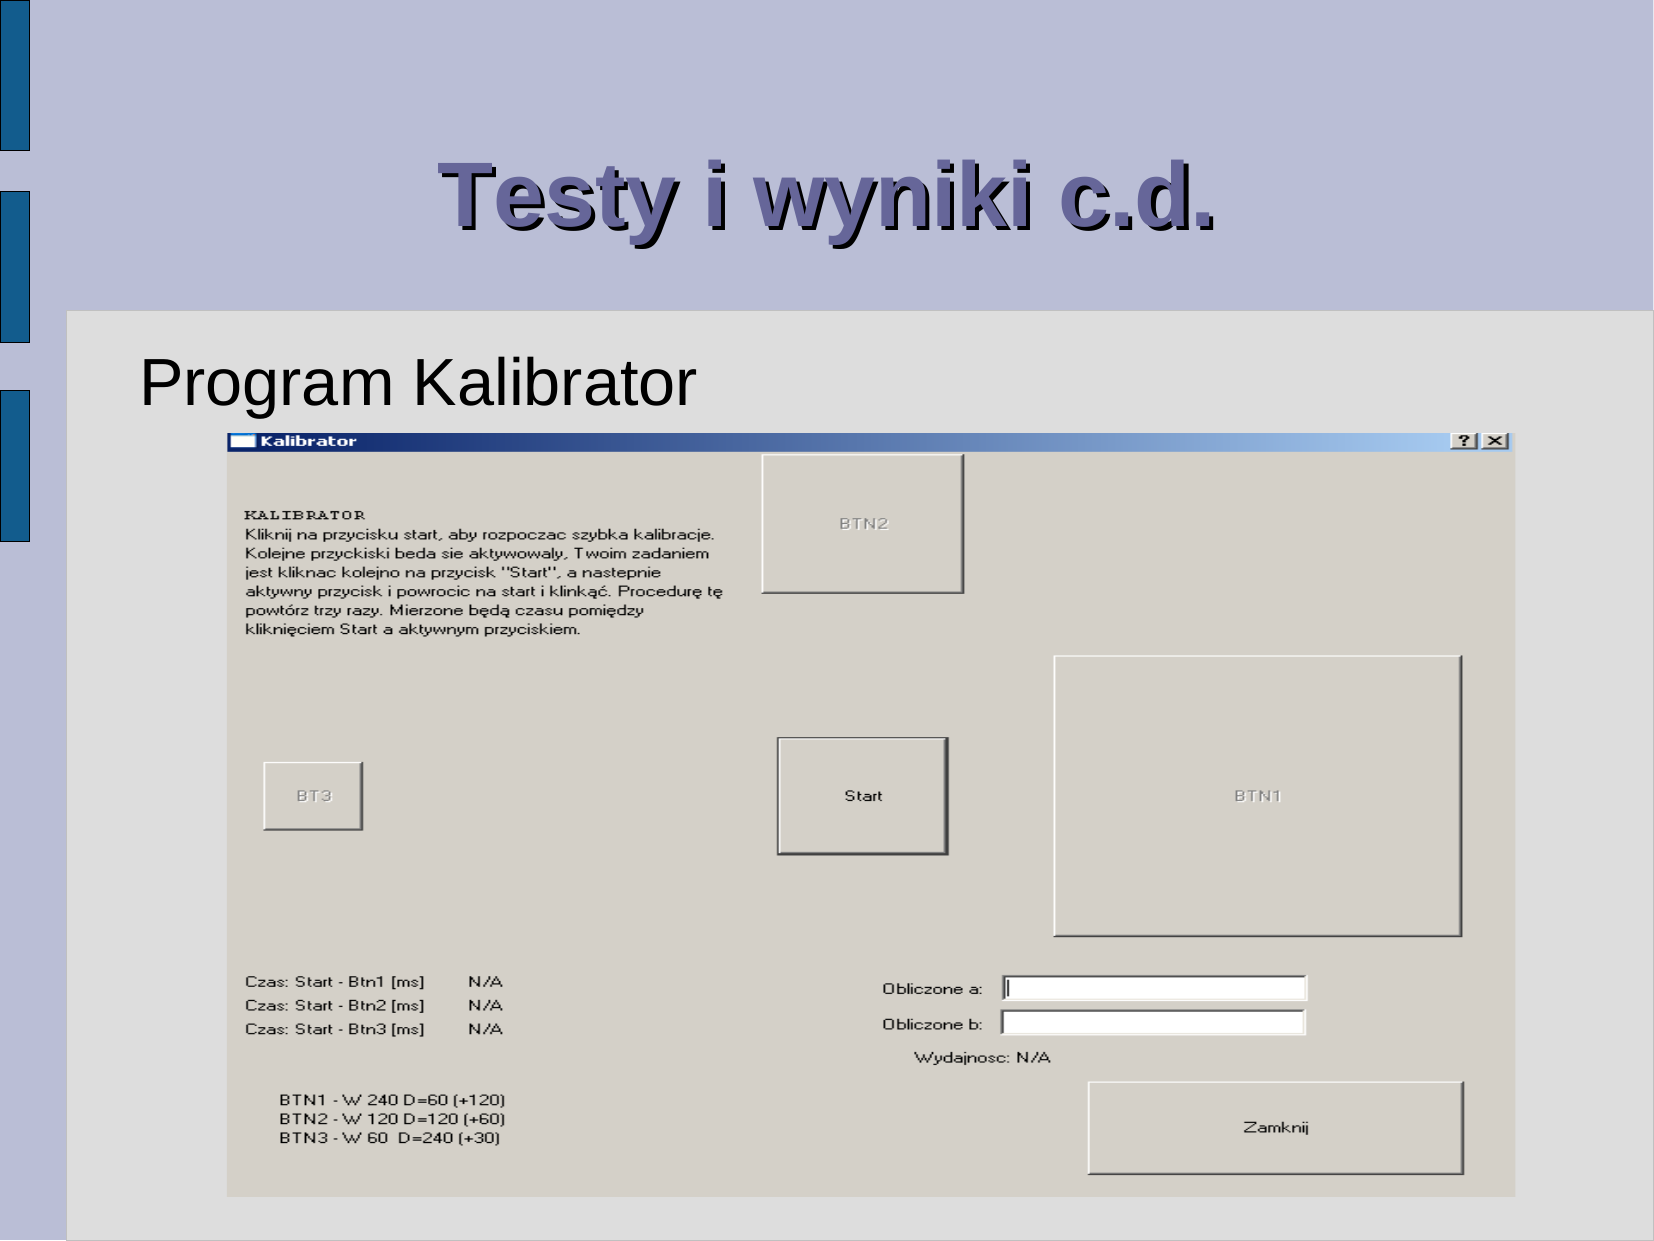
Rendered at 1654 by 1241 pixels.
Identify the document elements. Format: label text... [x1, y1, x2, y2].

list Program Kalibrator [121, 344, 1534, 434]
picture [226, 433, 1516, 1197]
title Testy i wyniki c.d. [121, 98, 1534, 291]
